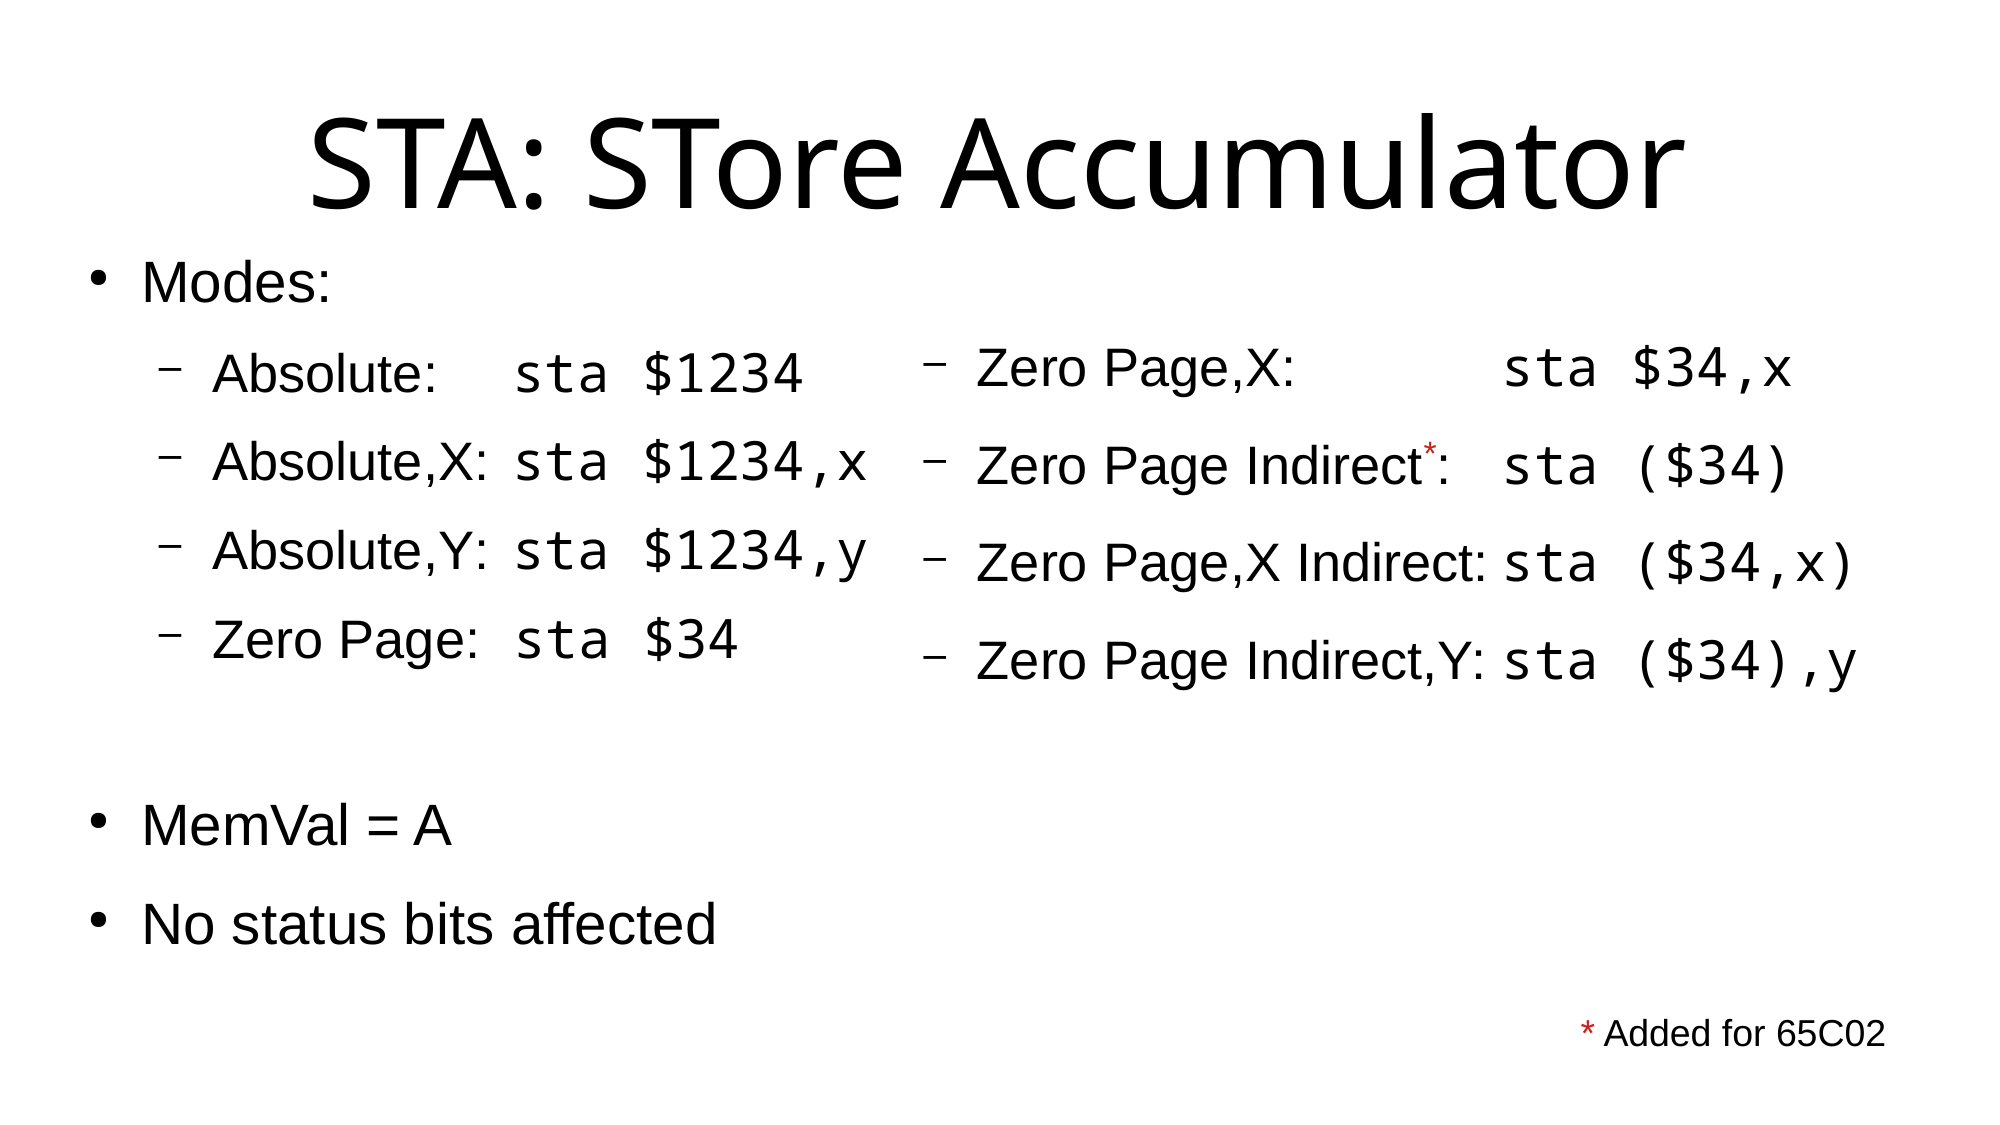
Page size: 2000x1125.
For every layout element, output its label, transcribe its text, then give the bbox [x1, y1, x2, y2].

title STA: STore Accumulator [30, 59, 1966, 278]
text_box * Added for 65C02 [1565, 1005, 1902, 1062]
list Zero Page,X: sta $34,x Zero Page Indirect*: sta ($34) Zero Page,X Indirect: sta ($34,x) Zero Page Indirect,Y: sta ($34),y [819, 222, 1989, 801]
list Modes: Absolute: sta $1234 Absolute,X: sta $1234,x Absolute,Y: sta $1234,y Zero Page: sta $34 MemVal = A No status bits affected [55, 278, 1195, 1063]
